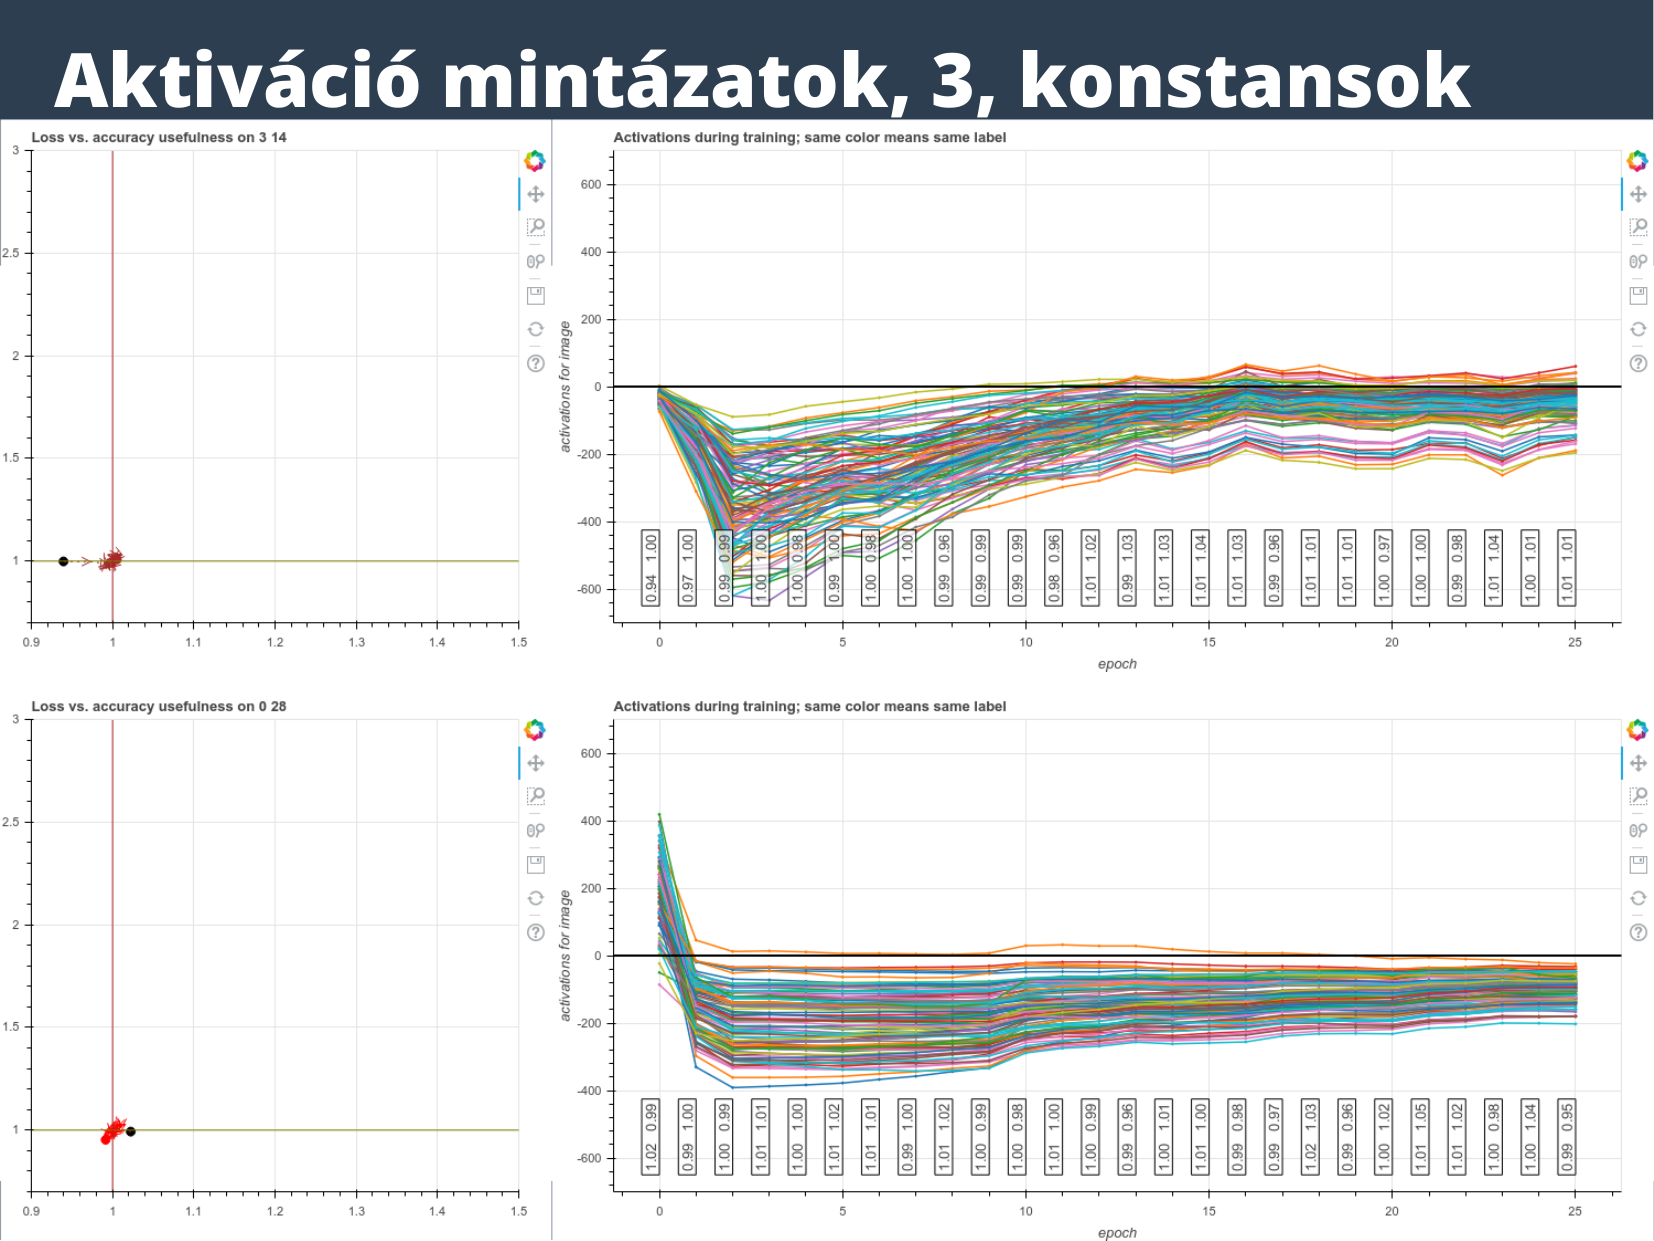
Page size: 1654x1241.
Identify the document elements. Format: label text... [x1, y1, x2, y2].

title Aktiváció mintázatok, 3, konstansok [54, 0, 1591, 119]
picture [0, 688, 1654, 1241]
picture [0, 119, 1654, 672]
